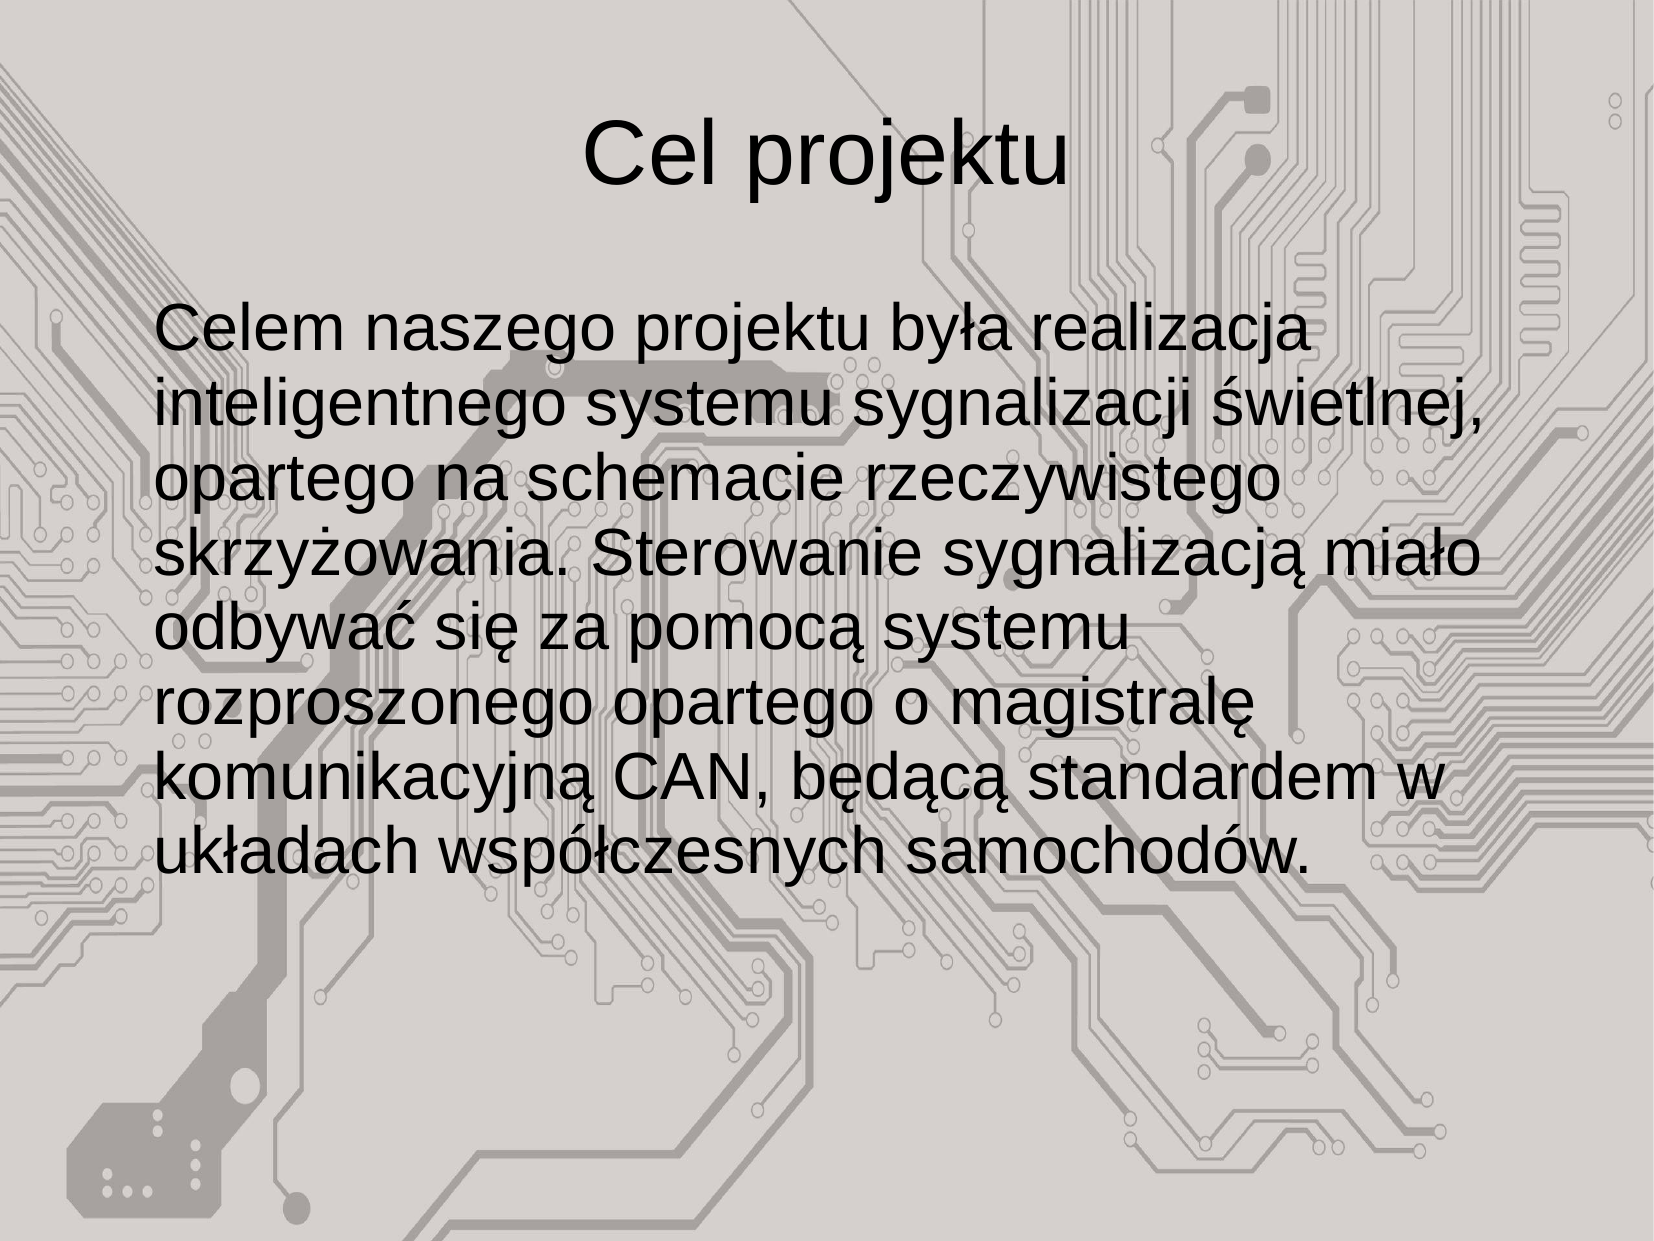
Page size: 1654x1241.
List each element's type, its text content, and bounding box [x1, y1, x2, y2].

list Celem naszego projektu była realizacja inteligentnego systemu sygnalizacji świetlnej, opartego na schemacie rzeczywistego skrzyżowania. Sterowanie sygnalizacją miało odbywać się za pomocą systemu rozproszonego opartego o magistralę komunikacyjną CAN, będącą standardem w układach współczesnych samochodów. [82, 290, 1571, 1010]
title Cel projektu [82, 49, 1571, 257]
picture [0, 0, 1654, 1241]
